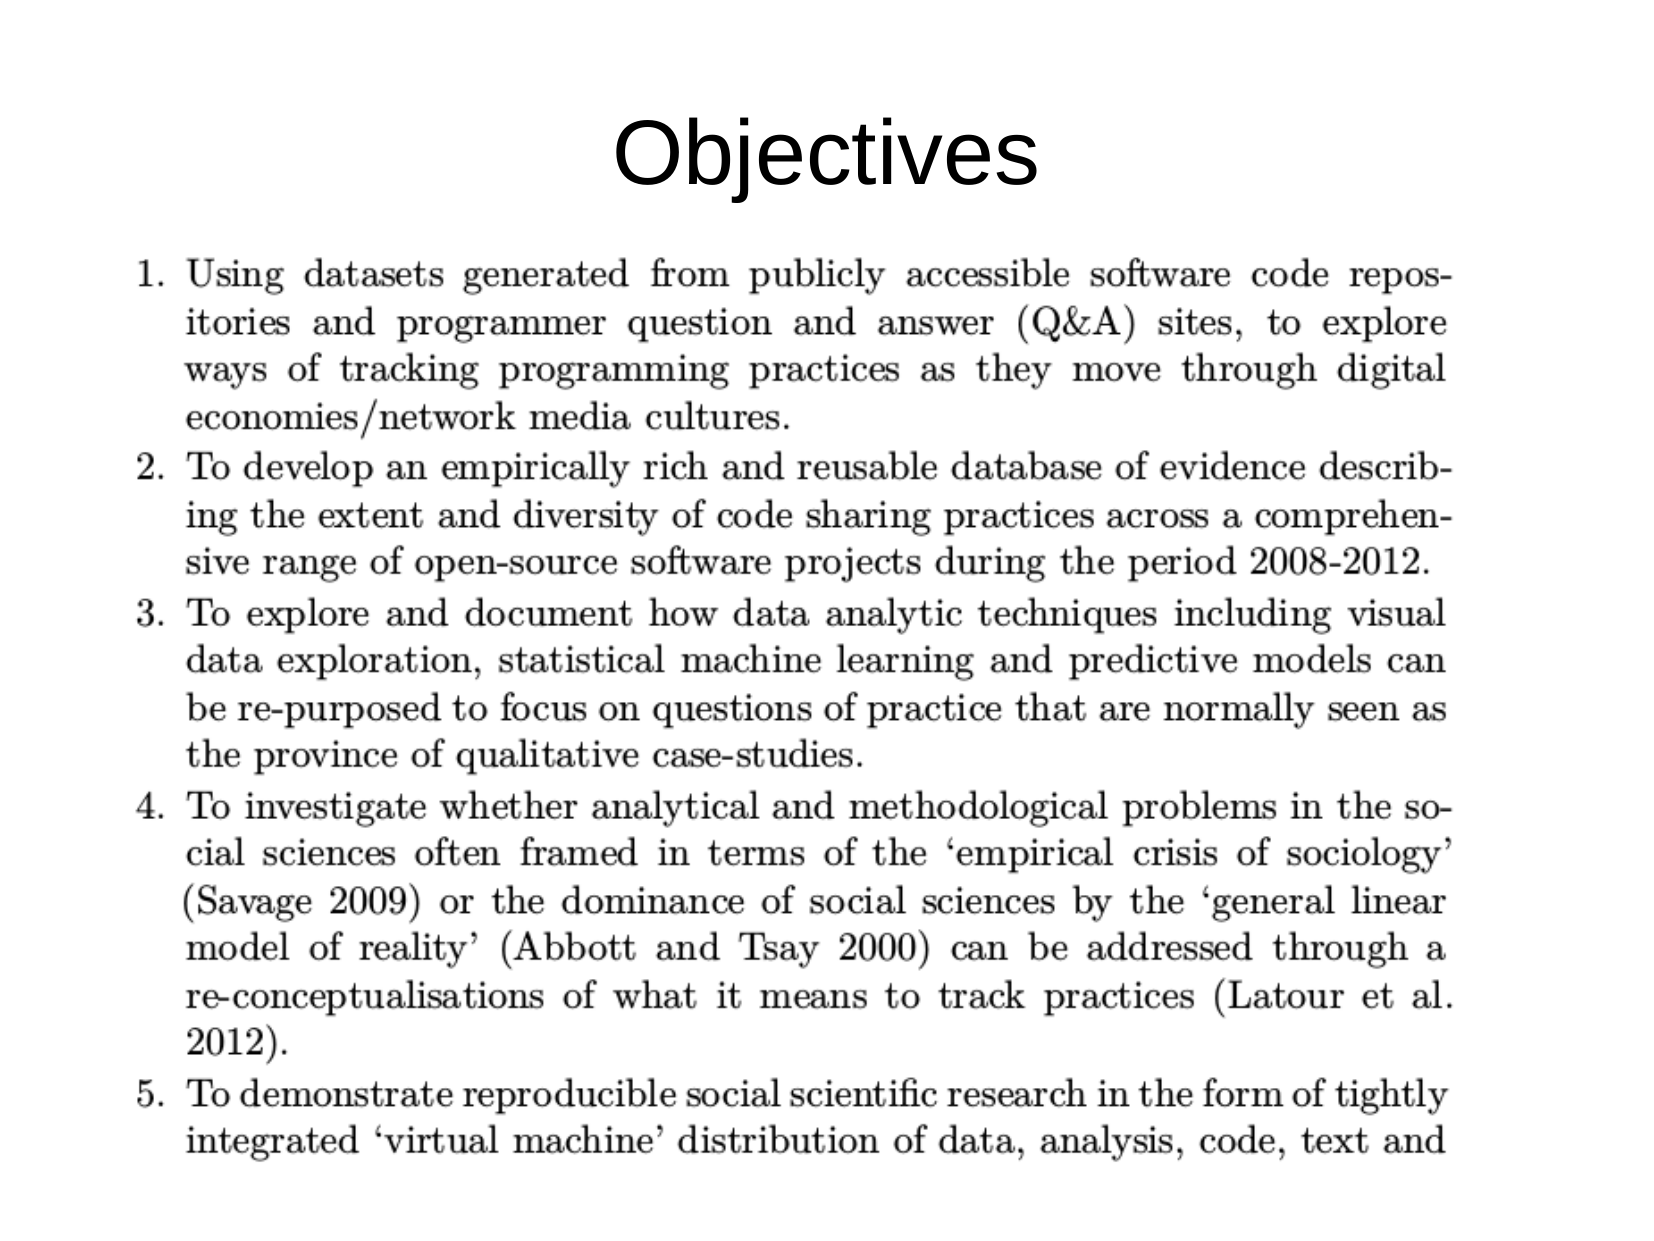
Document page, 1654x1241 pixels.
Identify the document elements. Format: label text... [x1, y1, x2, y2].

picture [70, 224, 1548, 1196]
title Objectives [82, 49, 1571, 257]
